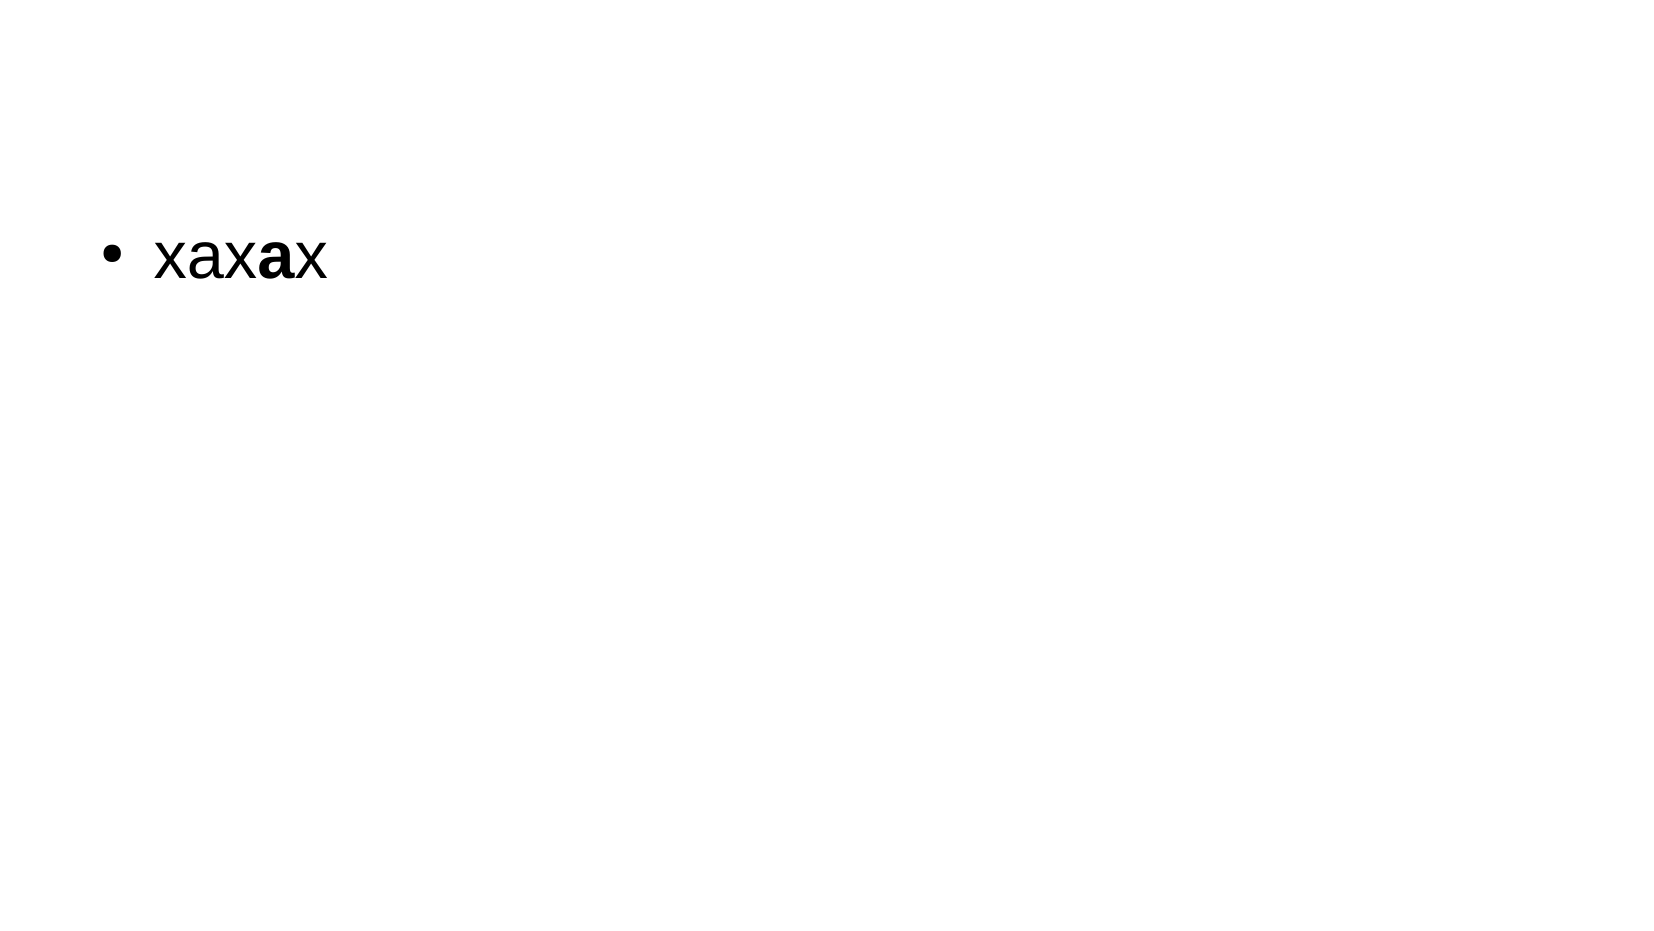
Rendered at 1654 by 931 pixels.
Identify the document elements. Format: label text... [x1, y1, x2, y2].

list xaxax [82, 217, 1571, 758]
